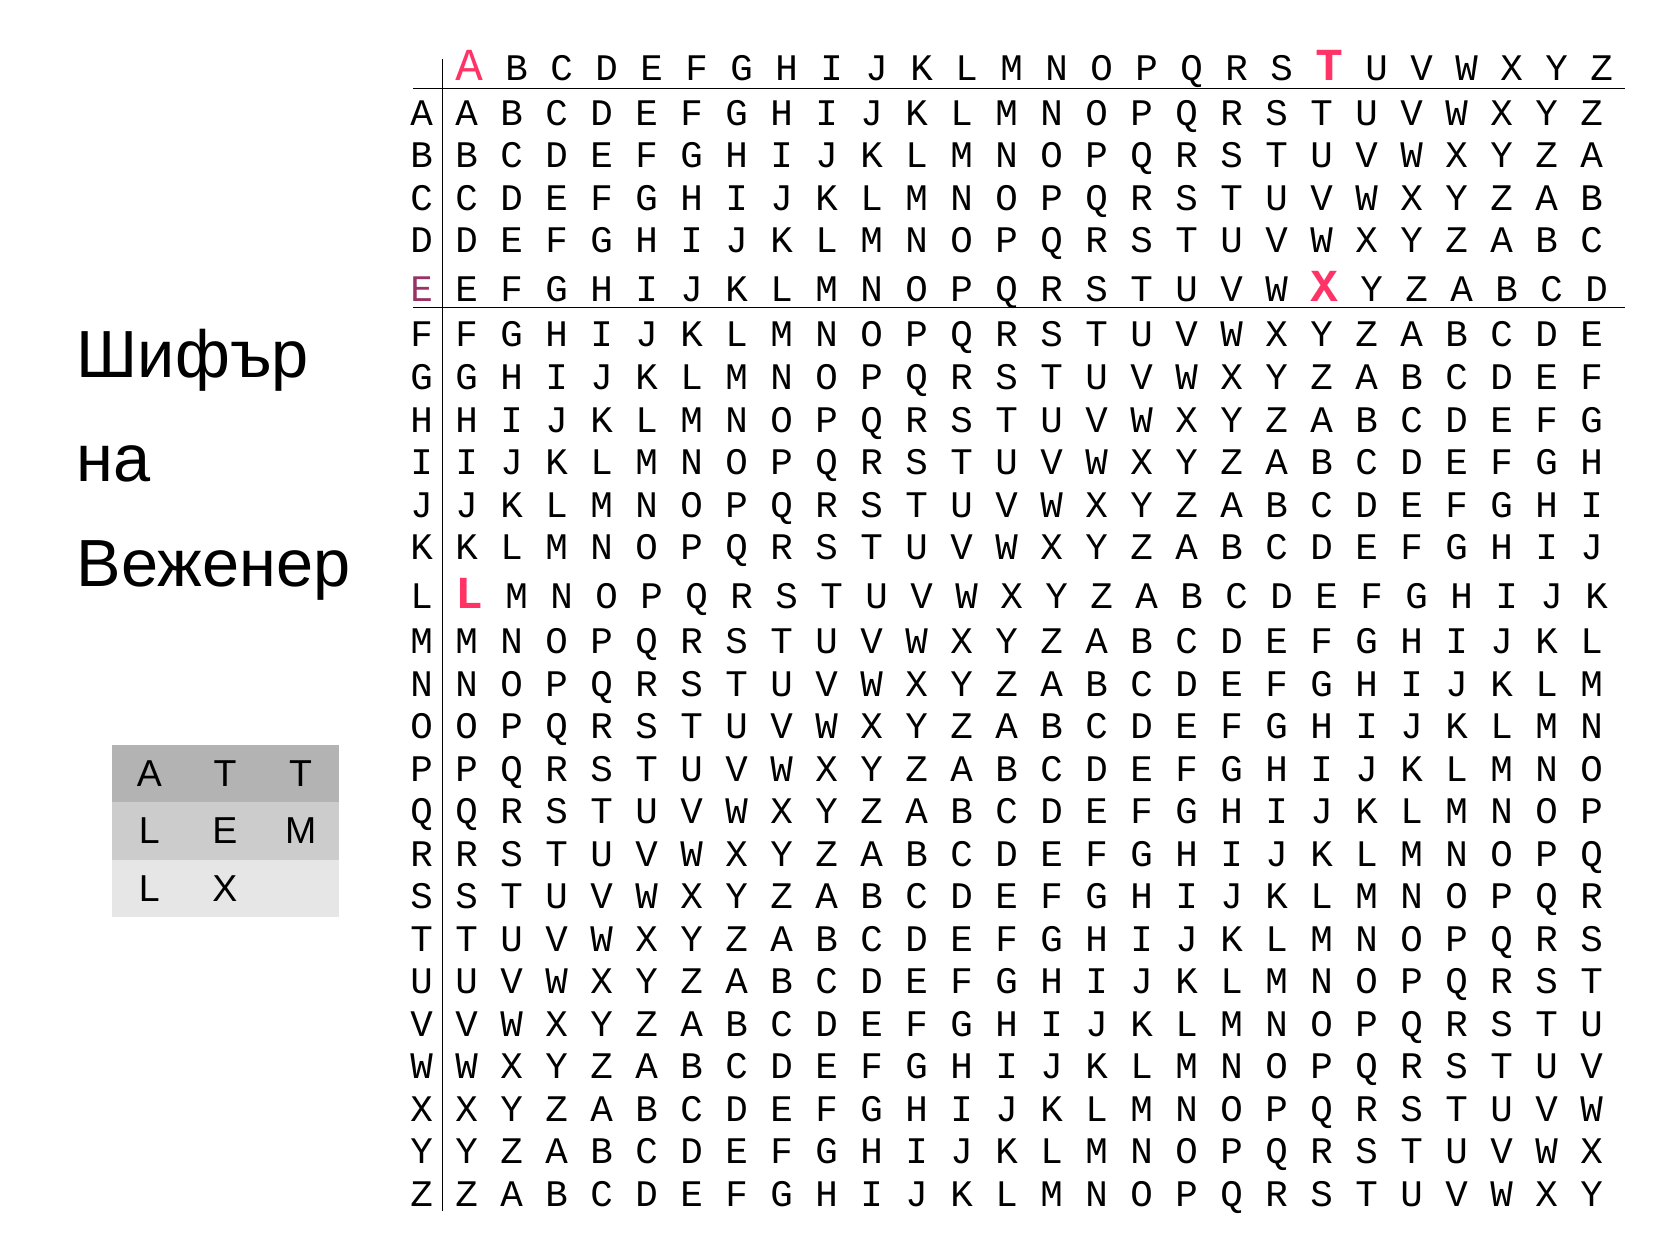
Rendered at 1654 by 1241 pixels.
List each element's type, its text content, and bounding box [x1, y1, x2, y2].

list Шифър на Веженер [443, 308, 1565, 1211]
table_cell [263, 860, 339, 917]
table_cell X [187, 860, 263, 917]
list Шифър на Веженер [76, 236, 442, 1211]
table_cell L [112, 860, 187, 917]
list Шифър на Веженер [443, 236, 1565, 307]
table_header Т [263, 745, 339, 802]
table_header Т [187, 745, 263, 802]
table_cell M [263, 802, 339, 860]
text_box A B C D E F G H I J K L M N O P Q R S T U V W X Y Z A A B C D E F G H I J K L M N O P Q R S T U V W X Y Z B B C D E F G H I J K L M N O P Q R S T U V W X Y Z A C C D E F G H I J K L M N O P Q R S T U V W X Y Z A B D D E F G H I J K L M N O P Q R S T U V W X Y Z A B C E E F G H I J K L M N O P Q R S T U V W X Y Z A B C D F F G H I J K L M N O P Q R S T U V W X Y Z A B C D E G G H I J K L M N O P Q R S T U V W X Y Z A B C D E F H H I J K L M N O P Q R S T U V W X Y Z A B C D E F G I I J K L M N O P Q R S T U V W X Y Z A B C D E F G H J J K L M N O P Q R S T U V W X Y Z A B C D E F G H I K K L M N O P Q R S T U V W X Y Z A B C D E F G H I J L L M N O P Q R S T U V W X Y Z A B C D E F G H I J K M M N O P Q R S T U V W X Y Z A B C D E F G H I J K L N N O P Q R S T U V W X Y Z A B C D E F G H I J K L M O O P Q R S T U V W X Y Z A B C D E F G H I J K L M N P P Q R S T U V W X Y Z A B C D E F G H I J K L M N O Q Q R S T U V W X Y Z A B C D E F G H I J K L M N O P R R S T U V W X Y Z A B C D E F G H I J K L M N O P Q S S T U V W X Y Z A B C D E F G H I J K L M N O P Q R T T U V W X Y Z A B C D E F G H I J K L M N O P Q R S U U V W X Y Z A B C D E F G H I J K L M N O P Q R S T V V W X Y Z A B C D E F G H I J K L M N O P Q R S T U W W X Y Z A B C D E F G H I J K L M N O P Q R S T U V X X Y Z A B C D E F G H I J K L M N O P Q R S T U V W Y Y Z A B C D E F G H I J K L M N O P Q R S T U V W X Z Z A B C D E F G H I J K L M N O P Q R S T U V W X Y [395, 34, 1651, 1241]
table_header А [112, 745, 187, 802]
table_cell E [187, 802, 263, 860]
table_cell L [112, 802, 187, 860]
